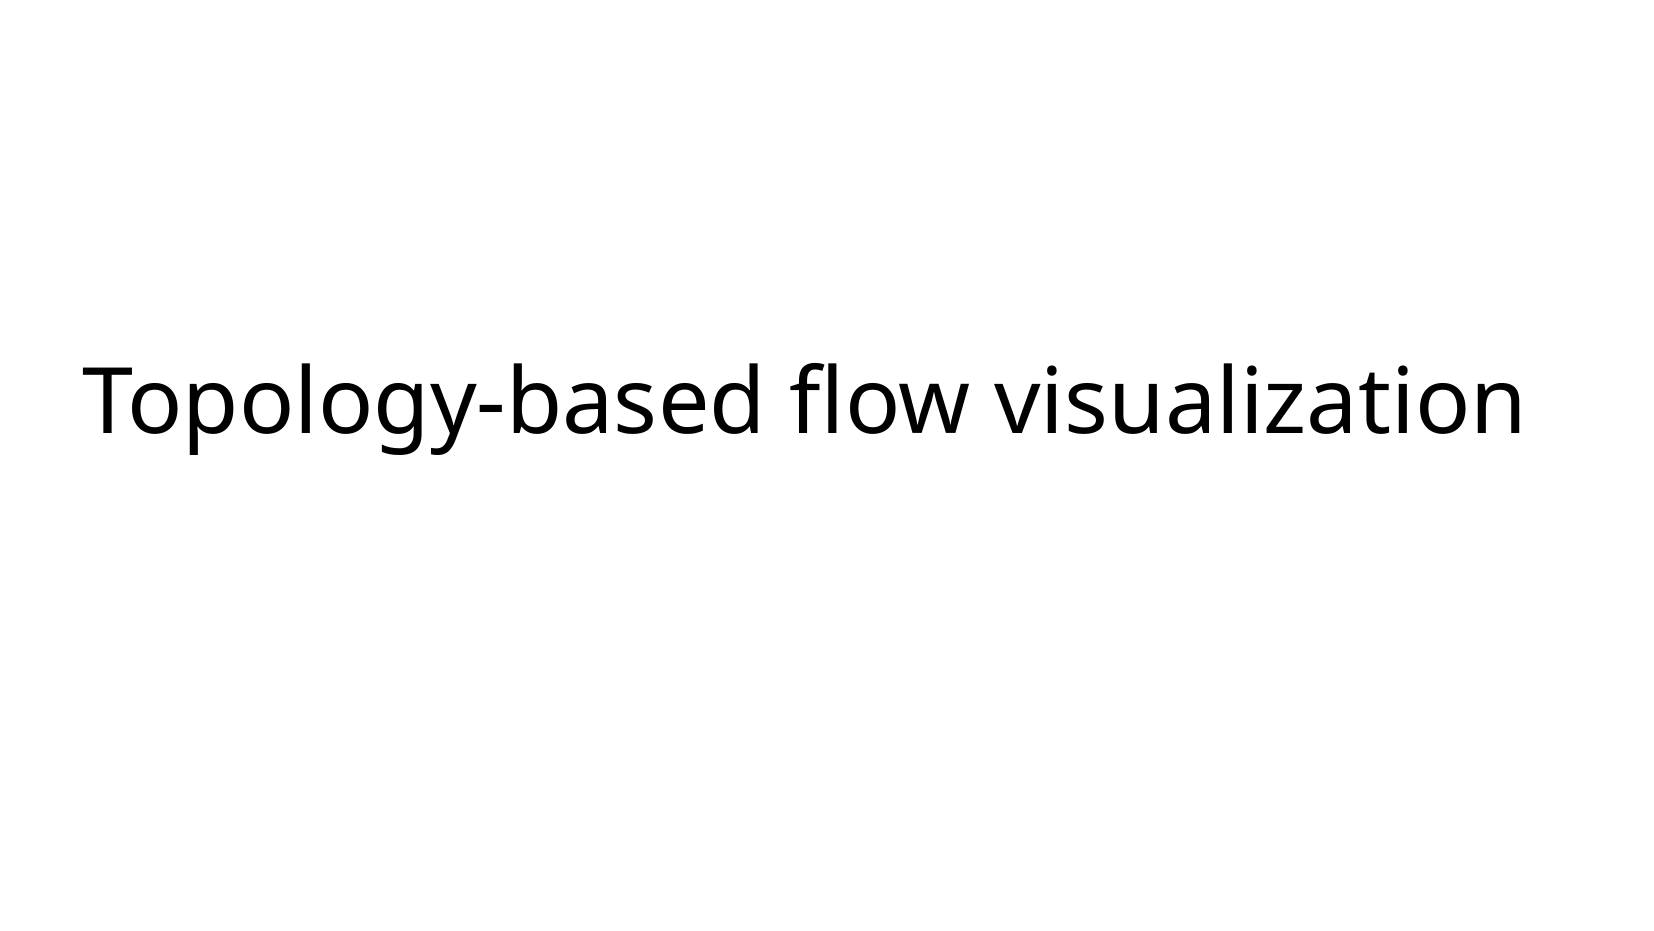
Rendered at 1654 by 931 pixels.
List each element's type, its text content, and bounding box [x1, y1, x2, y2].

title Topology-based flow visualization [82, 320, 1571, 476]
